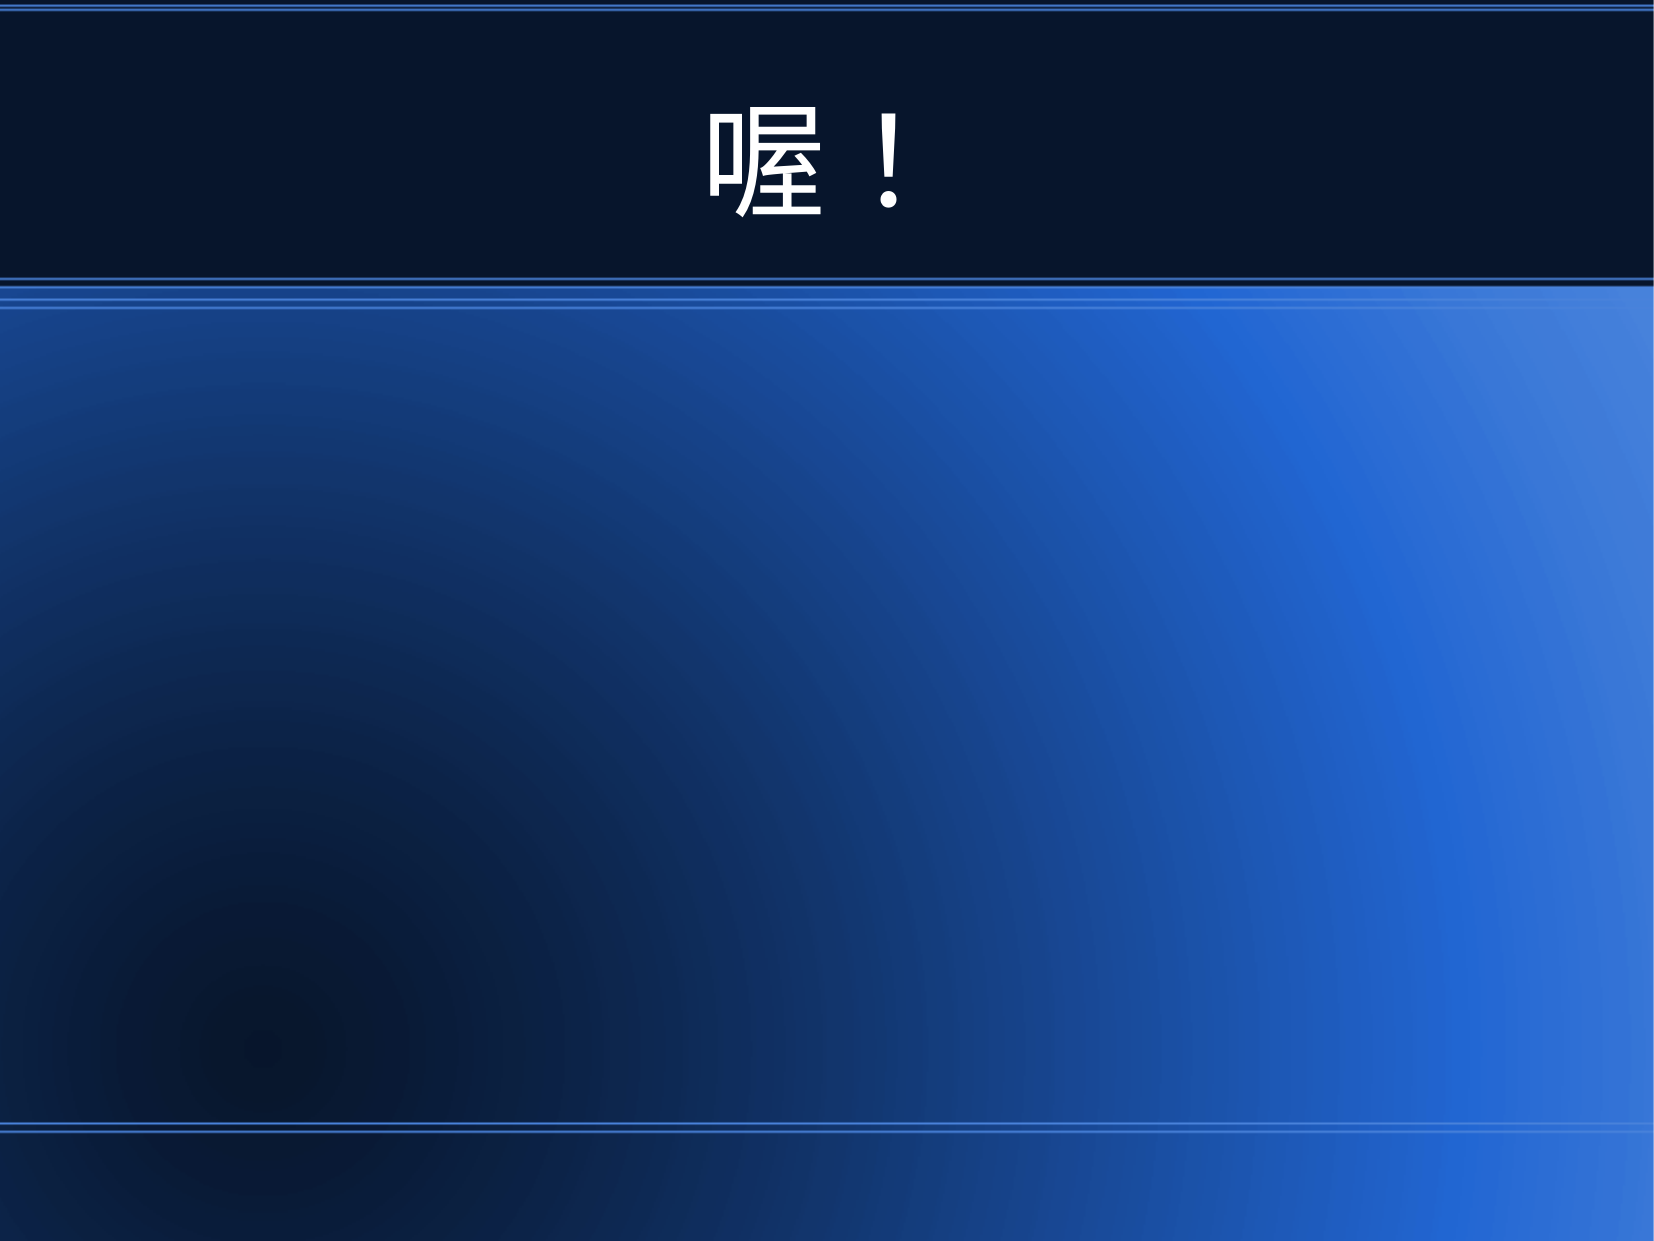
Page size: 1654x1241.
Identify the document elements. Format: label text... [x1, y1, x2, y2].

picture [0, 0, 1654, 1241]
title 喔！ [82, 49, 1571, 257]
